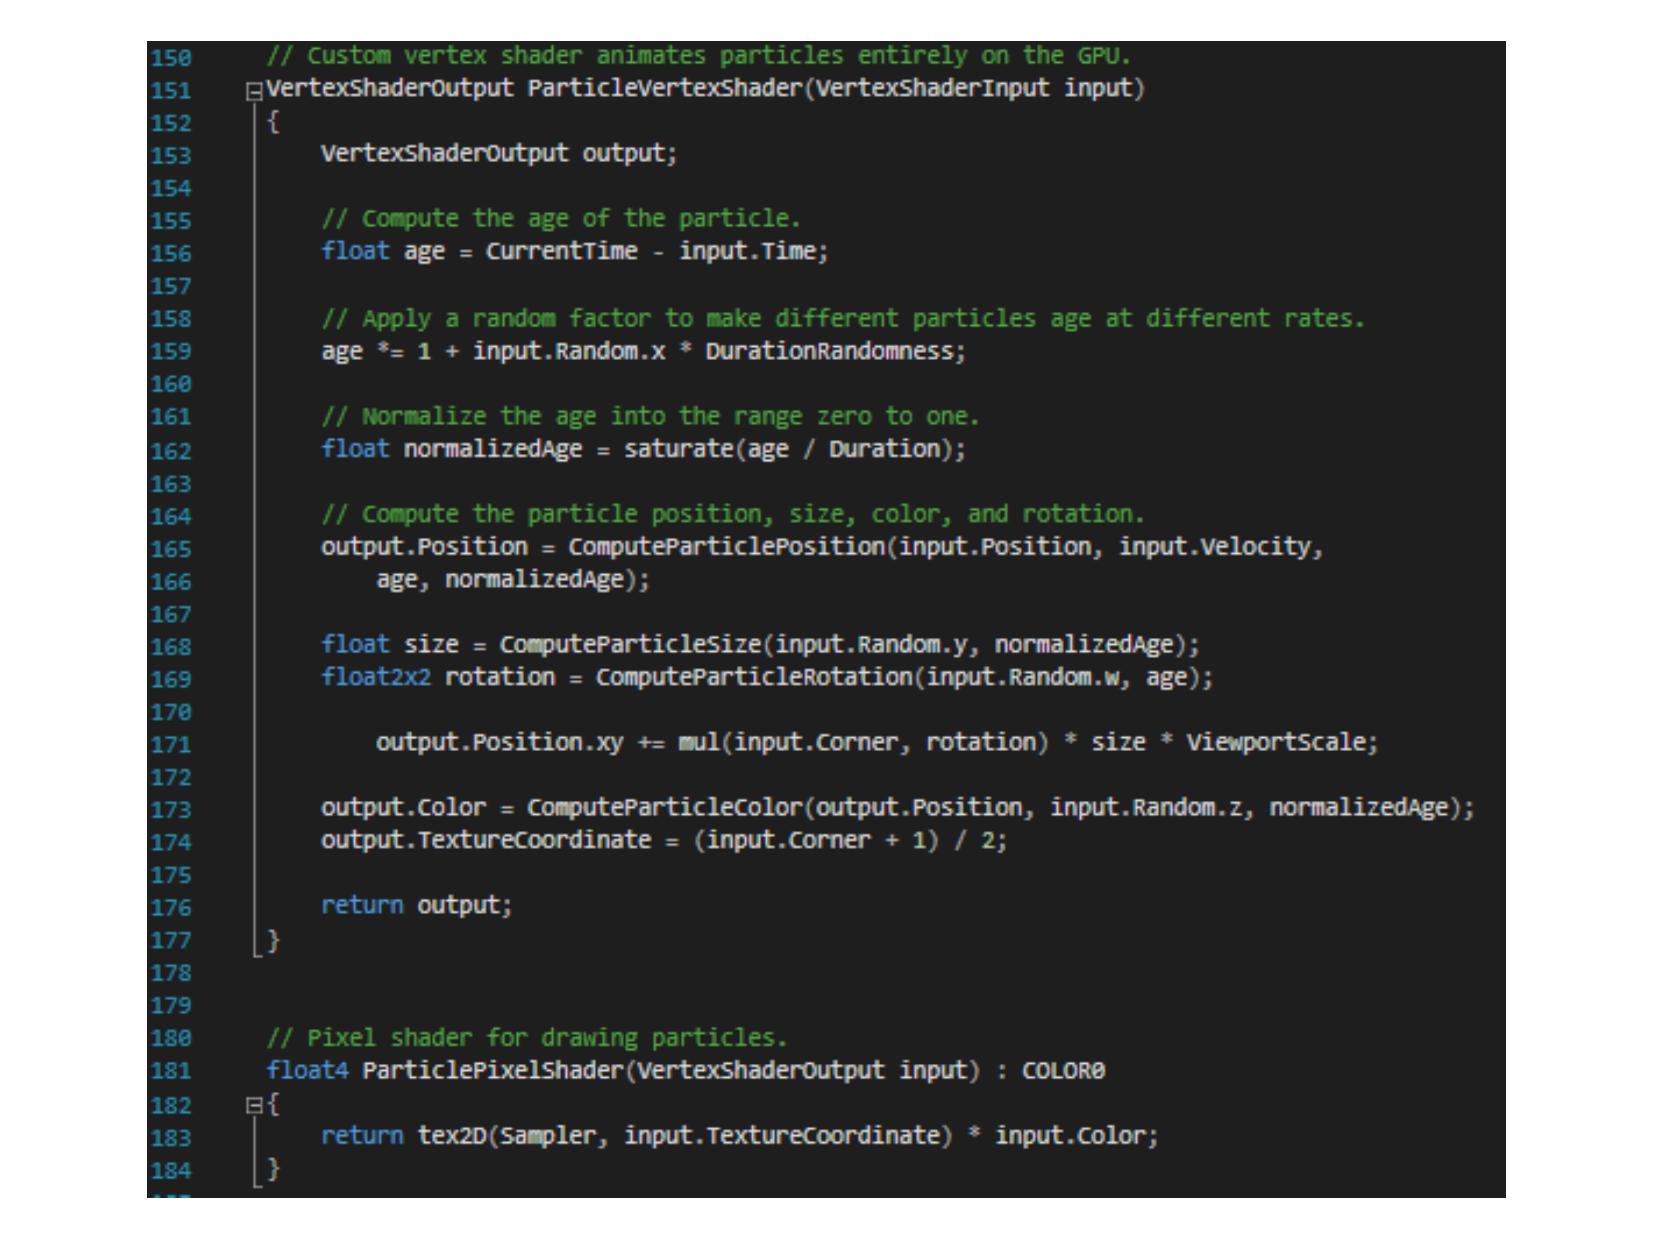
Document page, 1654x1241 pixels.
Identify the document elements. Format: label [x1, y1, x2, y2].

picture [147, 41, 1506, 1198]
